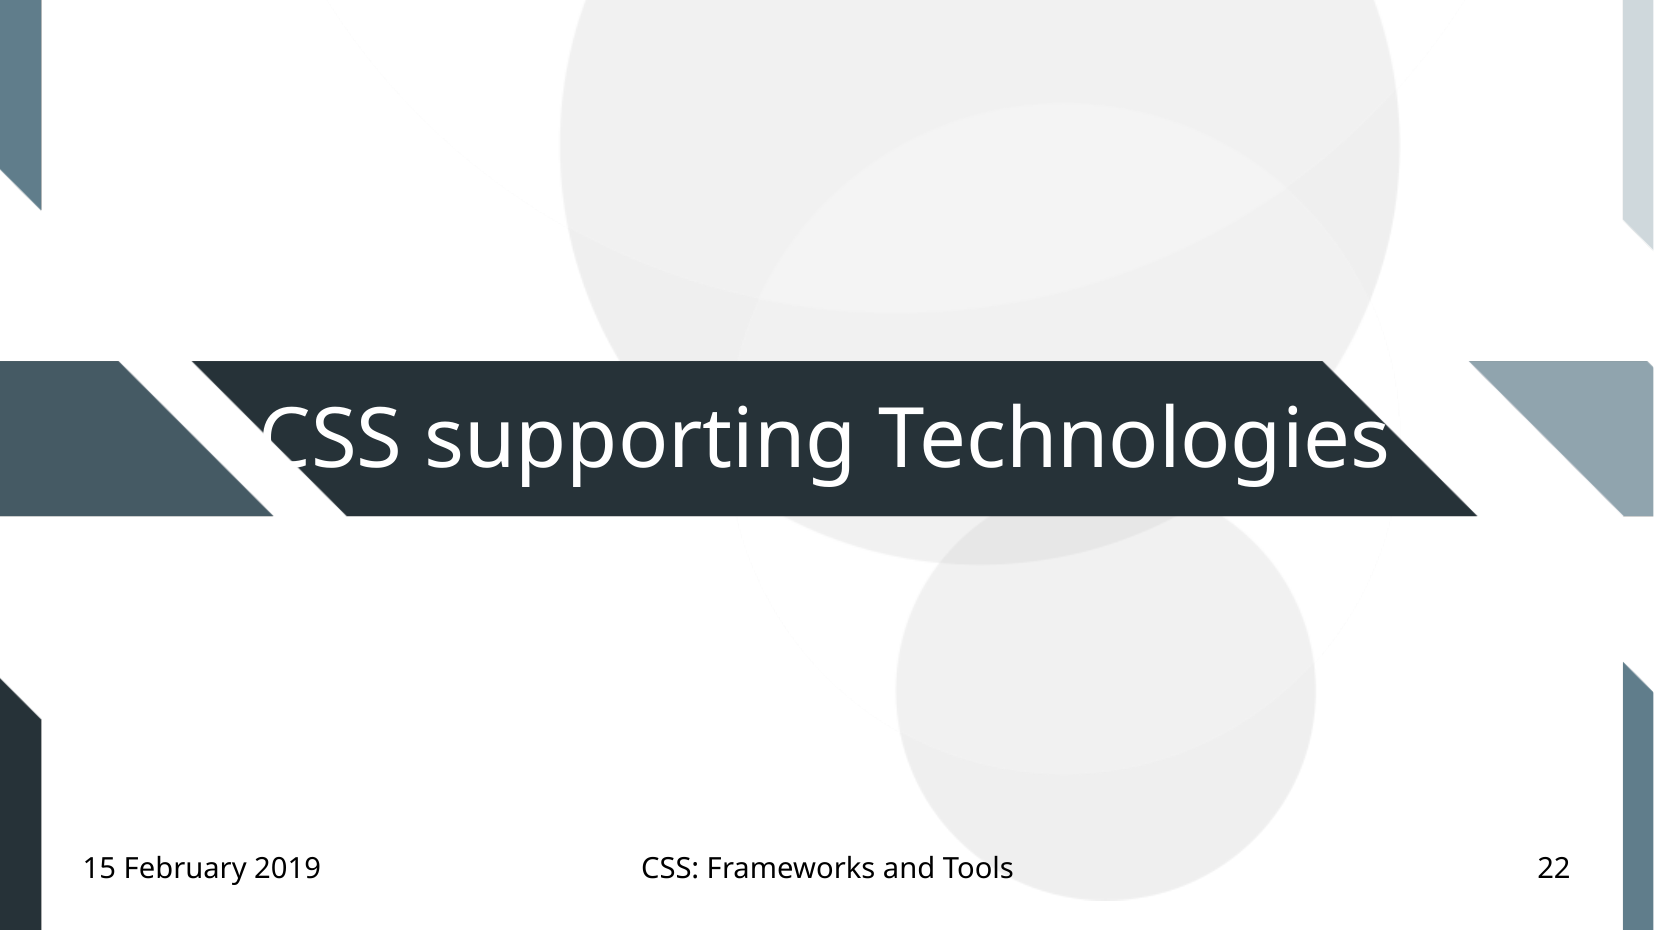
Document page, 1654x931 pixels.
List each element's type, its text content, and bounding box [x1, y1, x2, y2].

title CSS supporting Technologies [82, 360, 1568, 511]
picture [0, 0, 1654, 930]
